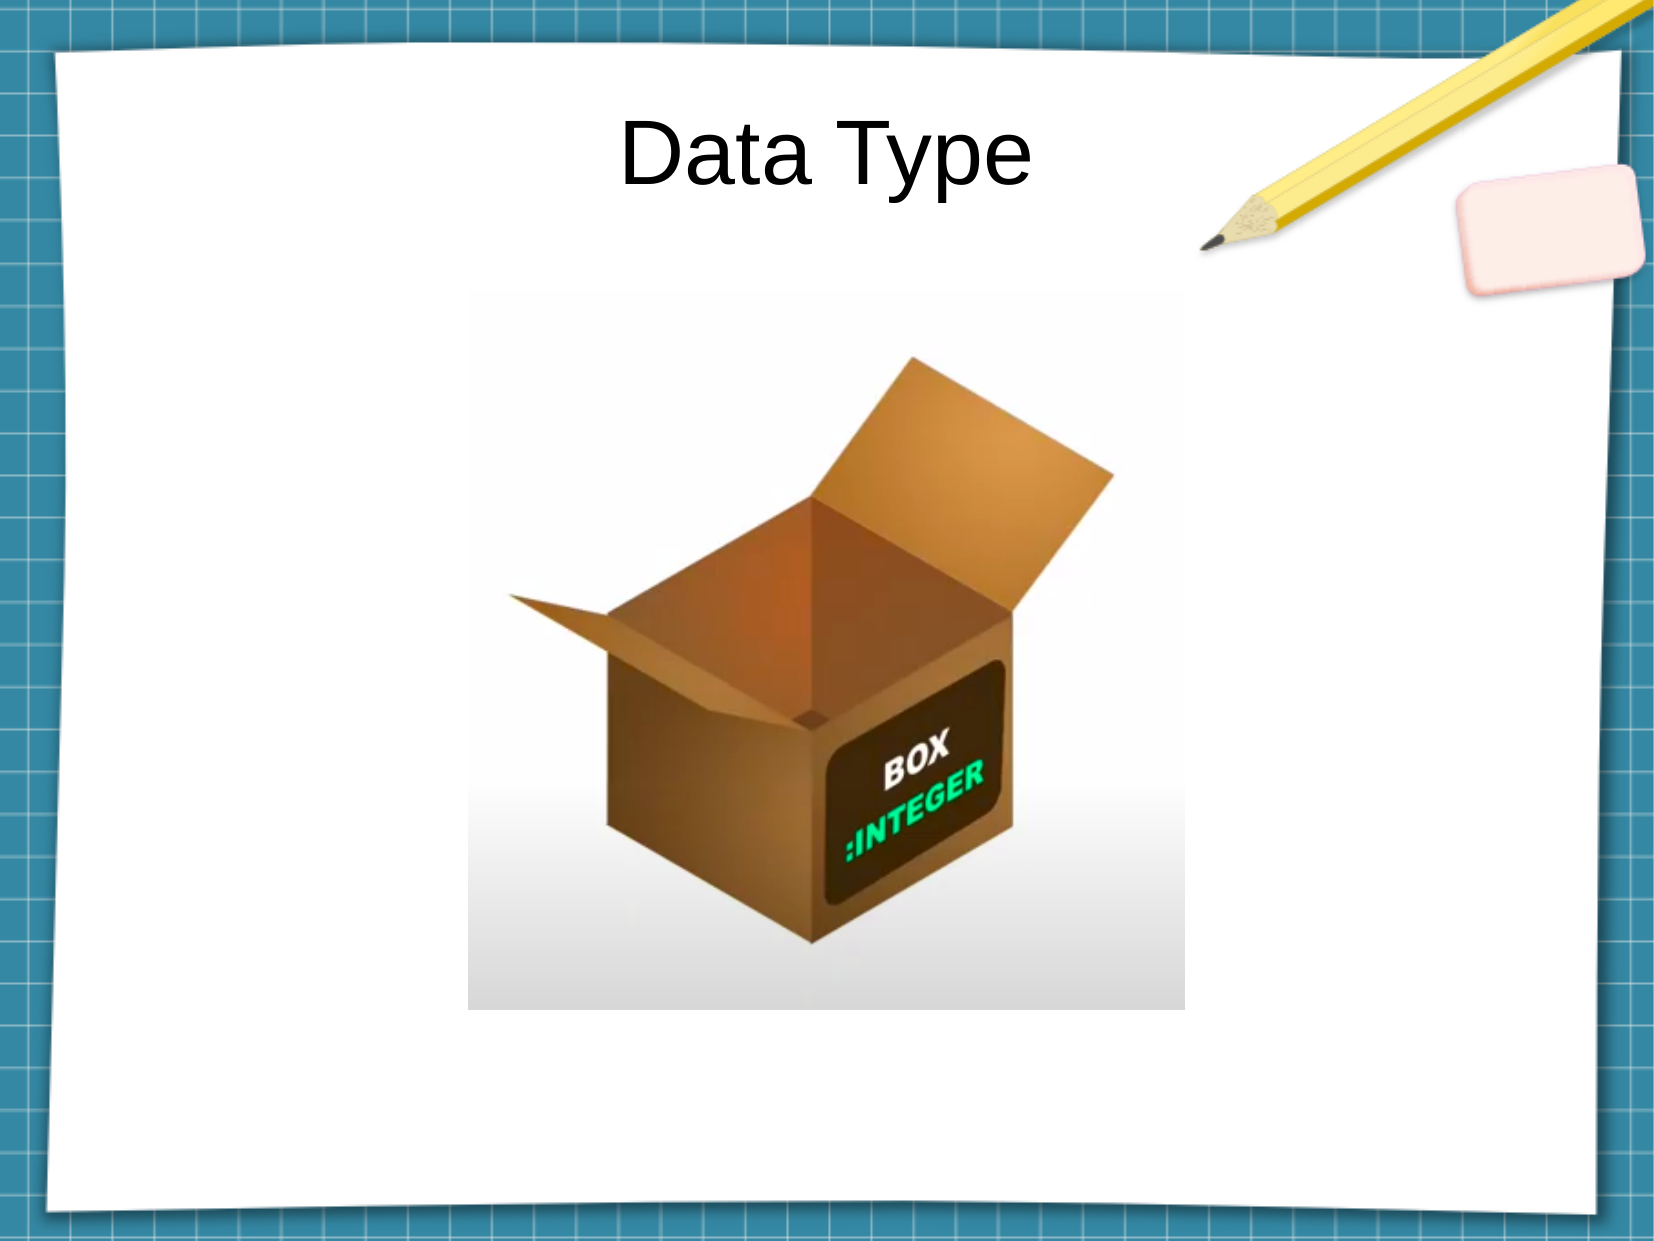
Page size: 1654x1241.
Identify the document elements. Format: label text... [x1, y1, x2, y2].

title Data Type [82, 49, 1571, 257]
picture [0, 0, 1654, 1241]
